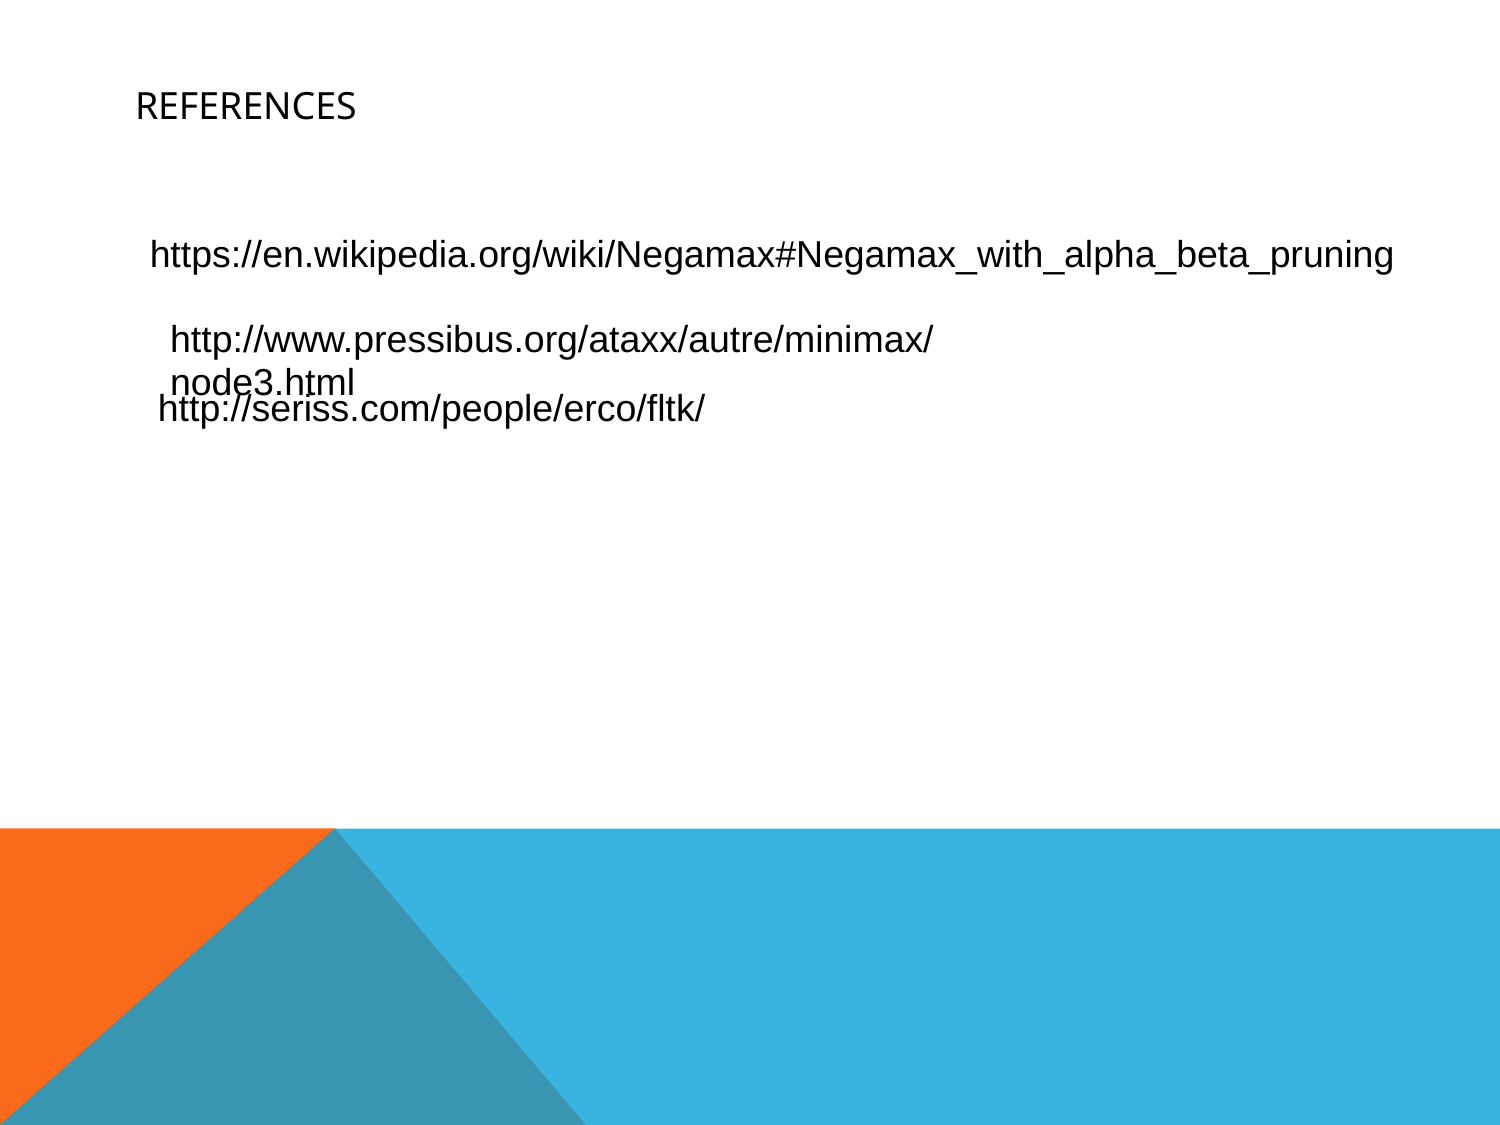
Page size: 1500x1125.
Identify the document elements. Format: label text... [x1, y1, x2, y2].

title REFERENCES [135, 60, 1369, 150]
text_box https://en.wikipedia.org/wiki/Negamax#Negamax_with_alpha_beta_pruning [135, 226, 1410, 284]
text_box http://seriss.com/people/erco/fltk/ [143, 380, 721, 438]
text_box http://www.pressibus.org/ataxx/autre/minimax/node3.html [155, 311, 1134, 371]
